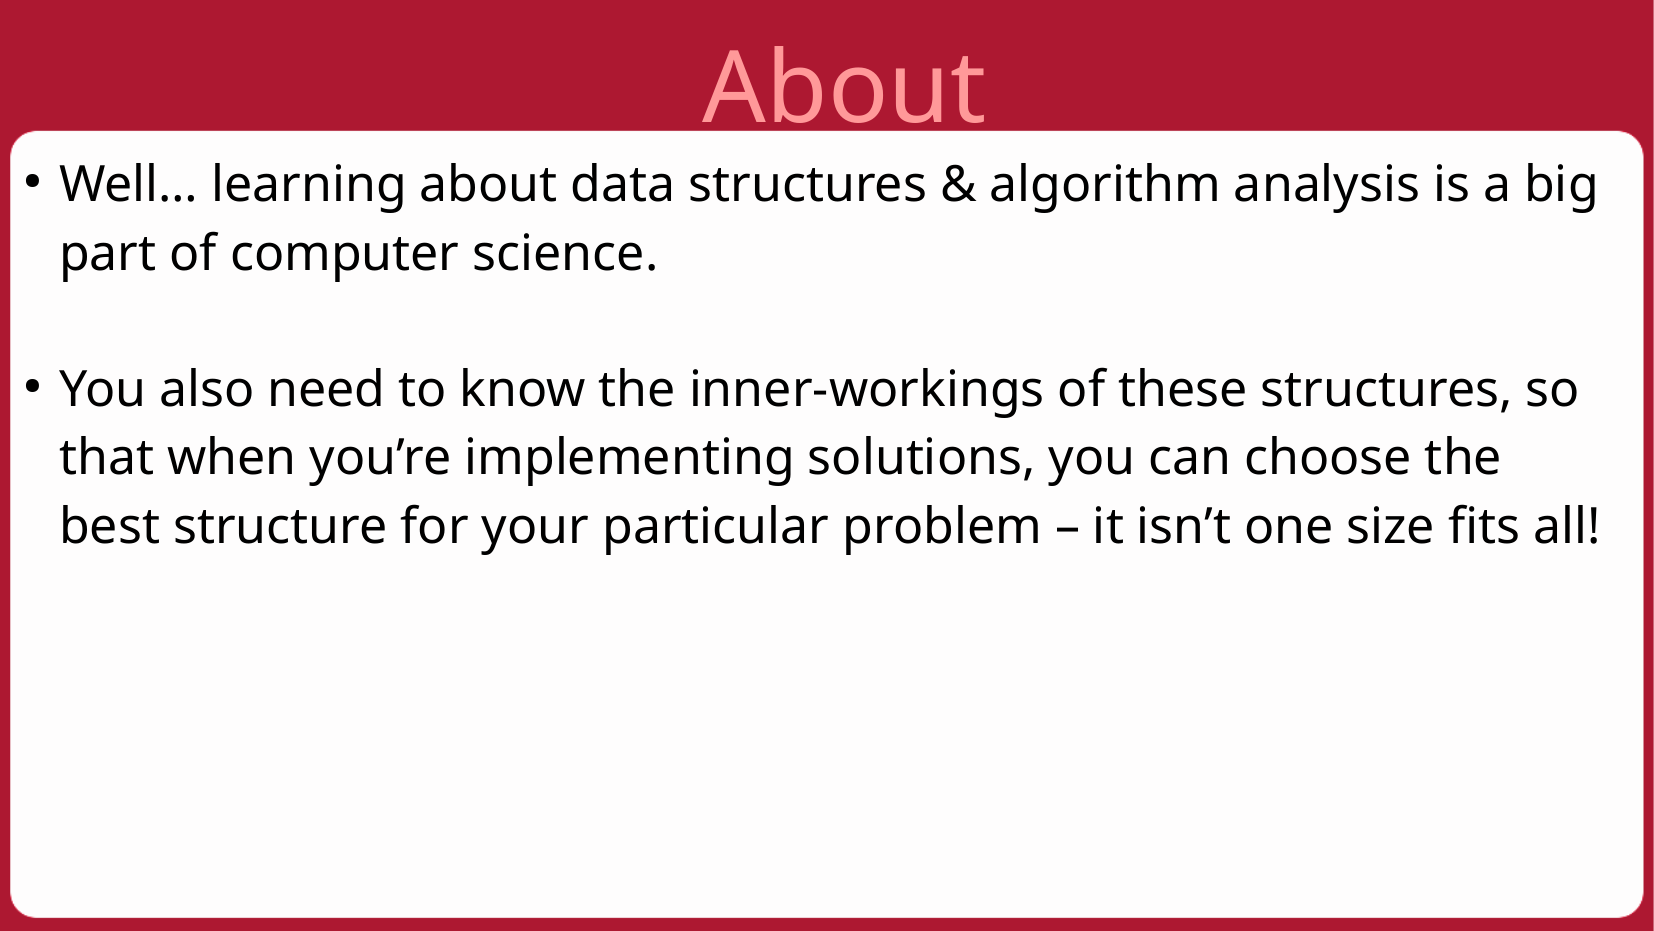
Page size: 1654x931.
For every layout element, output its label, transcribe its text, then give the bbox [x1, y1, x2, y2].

picture [0, 0, 1654, 931]
text_box Well… learning about data structures & algorithm analysis is a big part of computer science. You also need to know the inner-workings of these structures, so that when you’re implementing solutions, you can choose the best structure for your particular problem – it isn’t one size fits all! [23, 148, 1608, 849]
title About [193, 19, 1496, 148]
